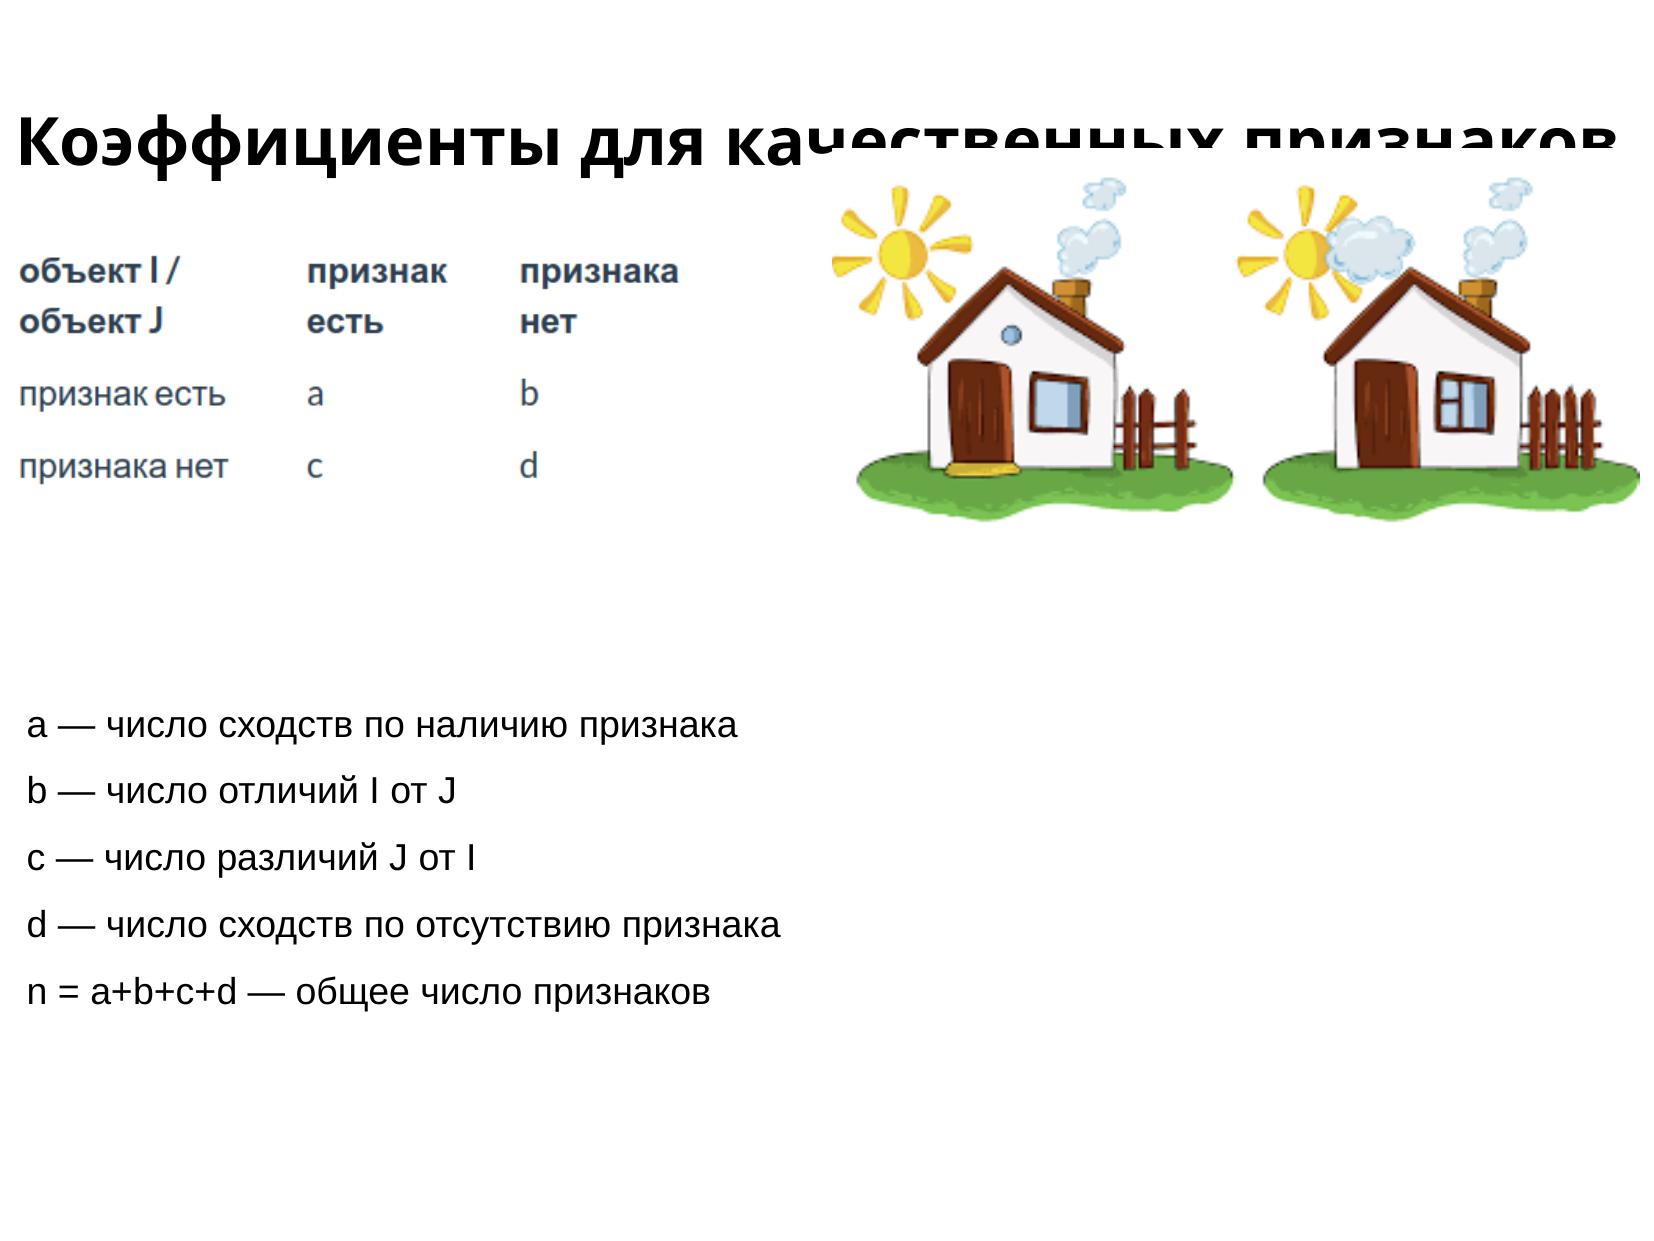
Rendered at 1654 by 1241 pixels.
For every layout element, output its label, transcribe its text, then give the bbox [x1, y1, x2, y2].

picture [8, 250, 687, 497]
picture [832, 148, 1640, 553]
title Коэффициенты для качественных признаков [15, 19, 1636, 260]
text_box a — число сходств по наличию признака b — число отличий I от J c — число различий J от I d — число сходств по отсутствию признака n = a+b+c+d — общее число признаков [11, 695, 813, 1087]
